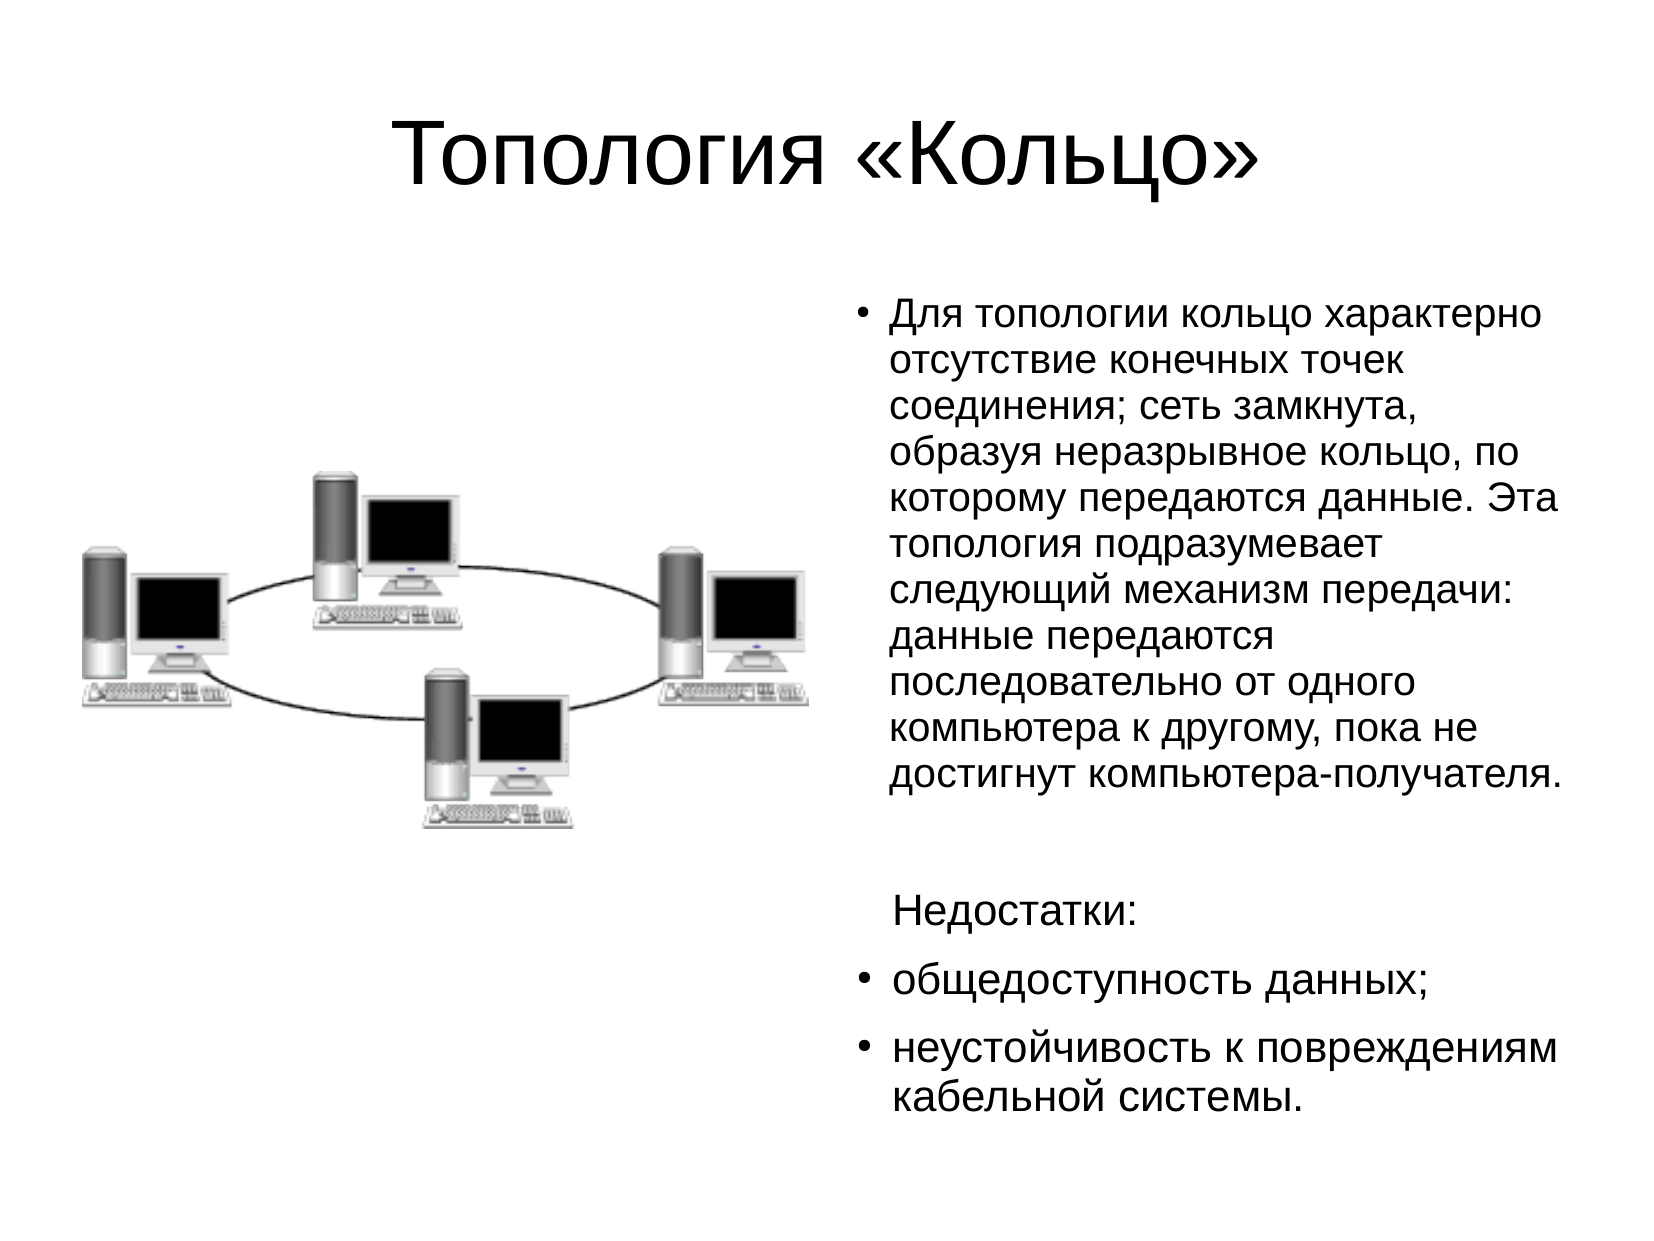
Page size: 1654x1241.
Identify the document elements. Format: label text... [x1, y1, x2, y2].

list Для топологии кольцо характерно отсутствие конечных точек соединения; сеть замкнута, образуя неразрывное кольцо, по которому передаются данные. Эта топология подразумевает следующий механизм передачи: данные передаются последовательно от одного компьютера к другому, пока не достигнут компьютера-получателя. [845, 290, 1572, 815]
title Топология «Кольцо» [82, 49, 1571, 257]
list Недостатки: общедоступность данных; неустойчивость к повреждениям кабельной системы. [845, 885, 1572, 1170]
picture [82, 471, 809, 829]
